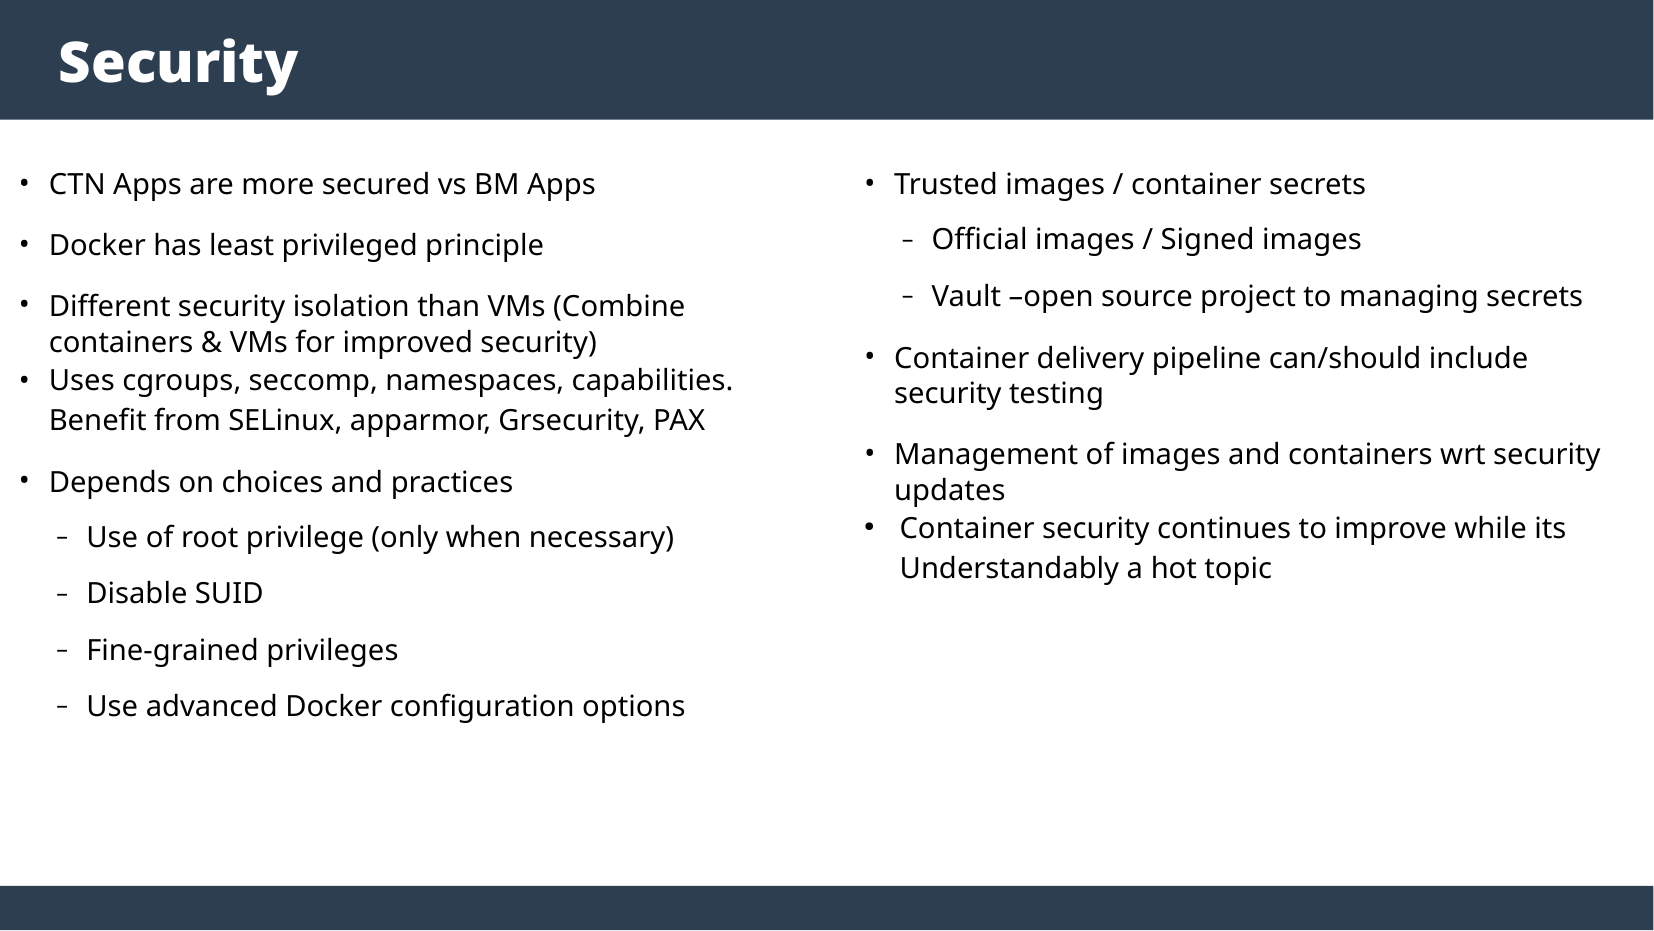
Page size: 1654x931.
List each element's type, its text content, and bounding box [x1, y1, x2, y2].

text_box CTN Apps are more secured vs BM Apps Docker has least privileged principle Different security isolation than VMs (Combine containers & VMs for improved security) Uses cgroups, seccomp, namespaces, capabilities. Benefit from SELinux, apparmor, Grsecurity, PAX Depends on choices and practices Use of root privilege (only when necessary) Disable SUID Fine-grained privileges Use advanced Docker configuration options [4, 158, 827, 779]
title Security [59, 1, 1595, 120]
text_box Trusted images / container secrets Official images / Signed images Vault –open source project to managing secrets Container delivery pipeline can/should include security testing Management of images and containers wrt security updates Container security continues to improve while its Understandably a hot topic [849, 158, 1625, 810]
